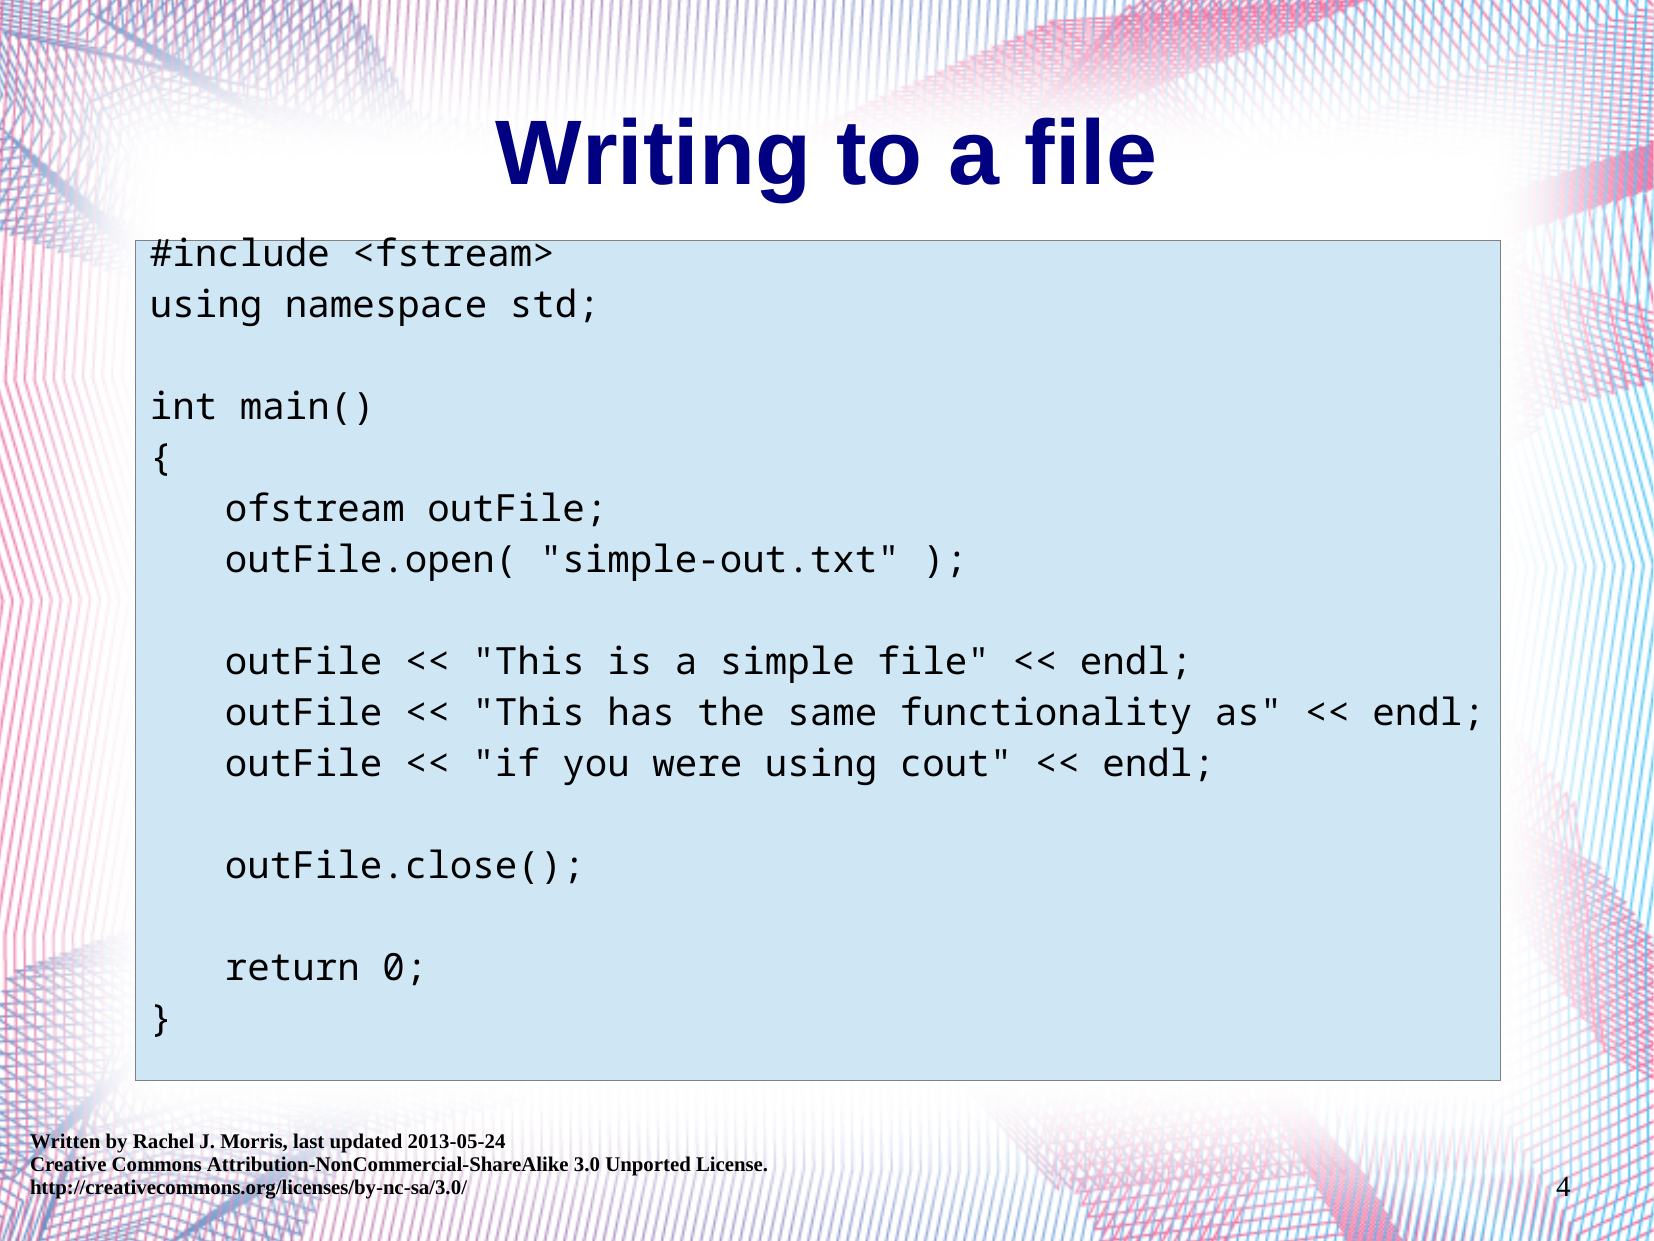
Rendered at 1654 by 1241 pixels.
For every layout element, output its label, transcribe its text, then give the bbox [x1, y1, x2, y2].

text_box #include <fstream> using namespace std; int main() { ofstream outFile; outFile.open( "simple-out.txt" ); outFile << "This is a simple file" << endl; outFile << "This has the same functionality as" << endl; outFile << "if you were using cout" << endl; outFile.close(); return 0; } [135, 240, 1501, 1081]
picture [0, 0, 1654, 1241]
title Writing to a file [82, 49, 1571, 257]
